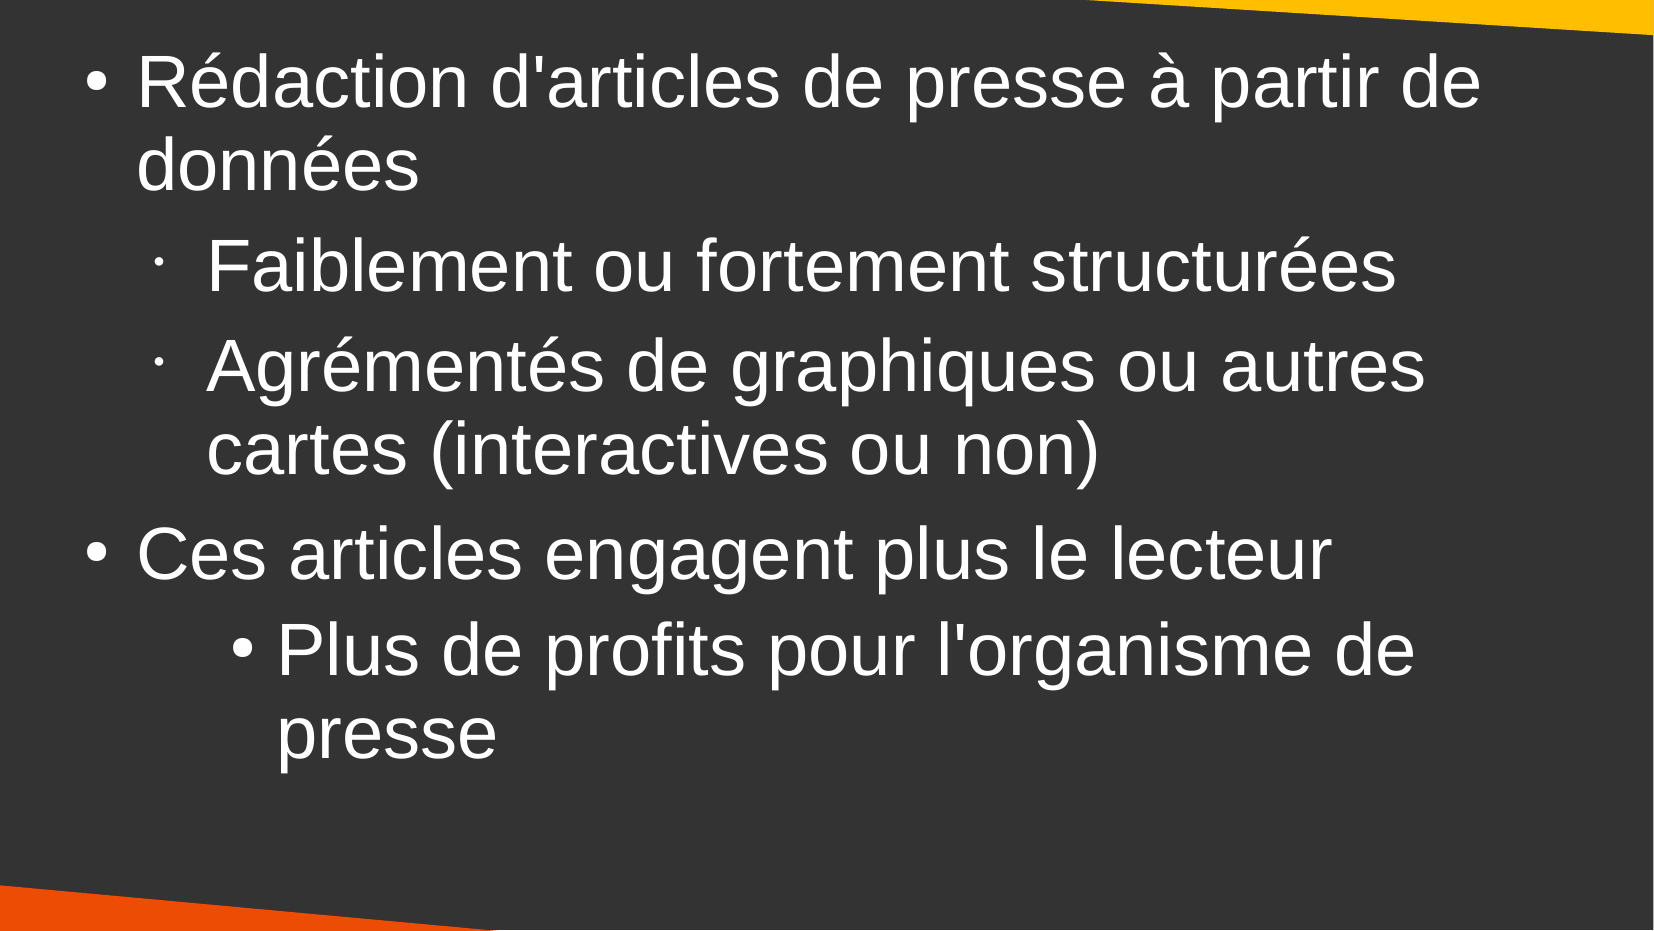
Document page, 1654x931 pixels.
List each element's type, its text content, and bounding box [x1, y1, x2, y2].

list Rédaction d'articles de presse à partir de données Faiblement ou fortement structurées Agrémentés de graphiques ou autres cartes (interactives ou non) Ces articles engagent plus le lecteur Plus de profits pour l'organisme de presse [65, 40, 1554, 780]
text_box [1086, 0, 1654, 36]
text_box [0, 885, 499, 931]
